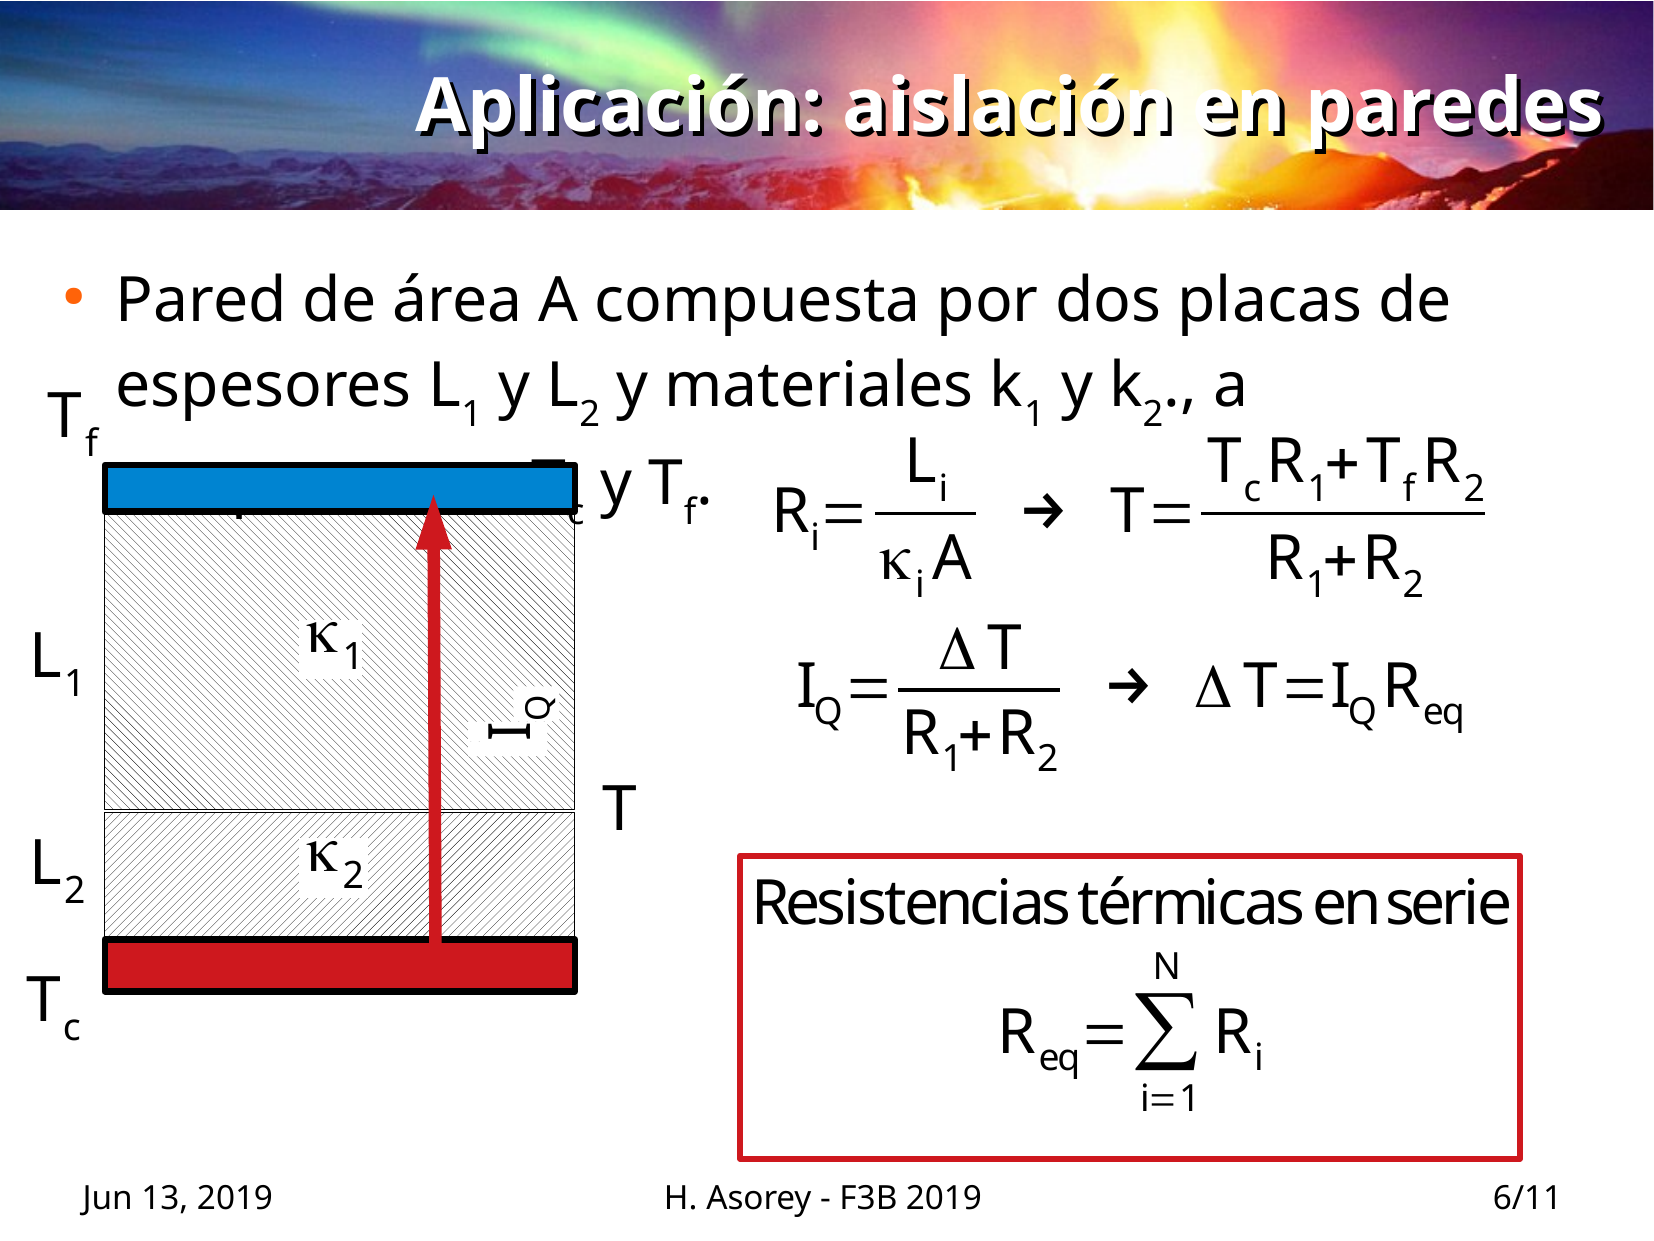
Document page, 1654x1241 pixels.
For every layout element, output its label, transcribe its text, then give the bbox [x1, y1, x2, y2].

chart [23, 824, 90, 912]
chart [594, 770, 645, 847]
chart [744, 422, 1516, 853]
text_box [104, 465, 575, 810]
chart [23, 617, 84, 706]
title Aplicación: aislación en paredes [45, 15, 1606, 191]
chart [298, 619, 363, 680]
chart [744, 859, 1516, 1120]
chart [39, 377, 105, 466]
chart [19, 962, 88, 1050]
chart [298, 838, 368, 898]
picture [0, 1, 1654, 210]
list Pared de área A compuesta por dos placas de espesores L1 y L2 y materiales k1 y k2., a temperaturas Tc y Tf. [45, 255, 1606, 1156]
text_box [104, 812, 575, 992]
list Pared de área A compuesta por dos placas de espesores L1 y L2 y materiales k1 y k2., a temperaturas Tc y Tf. [743, 859, 1517, 1156]
